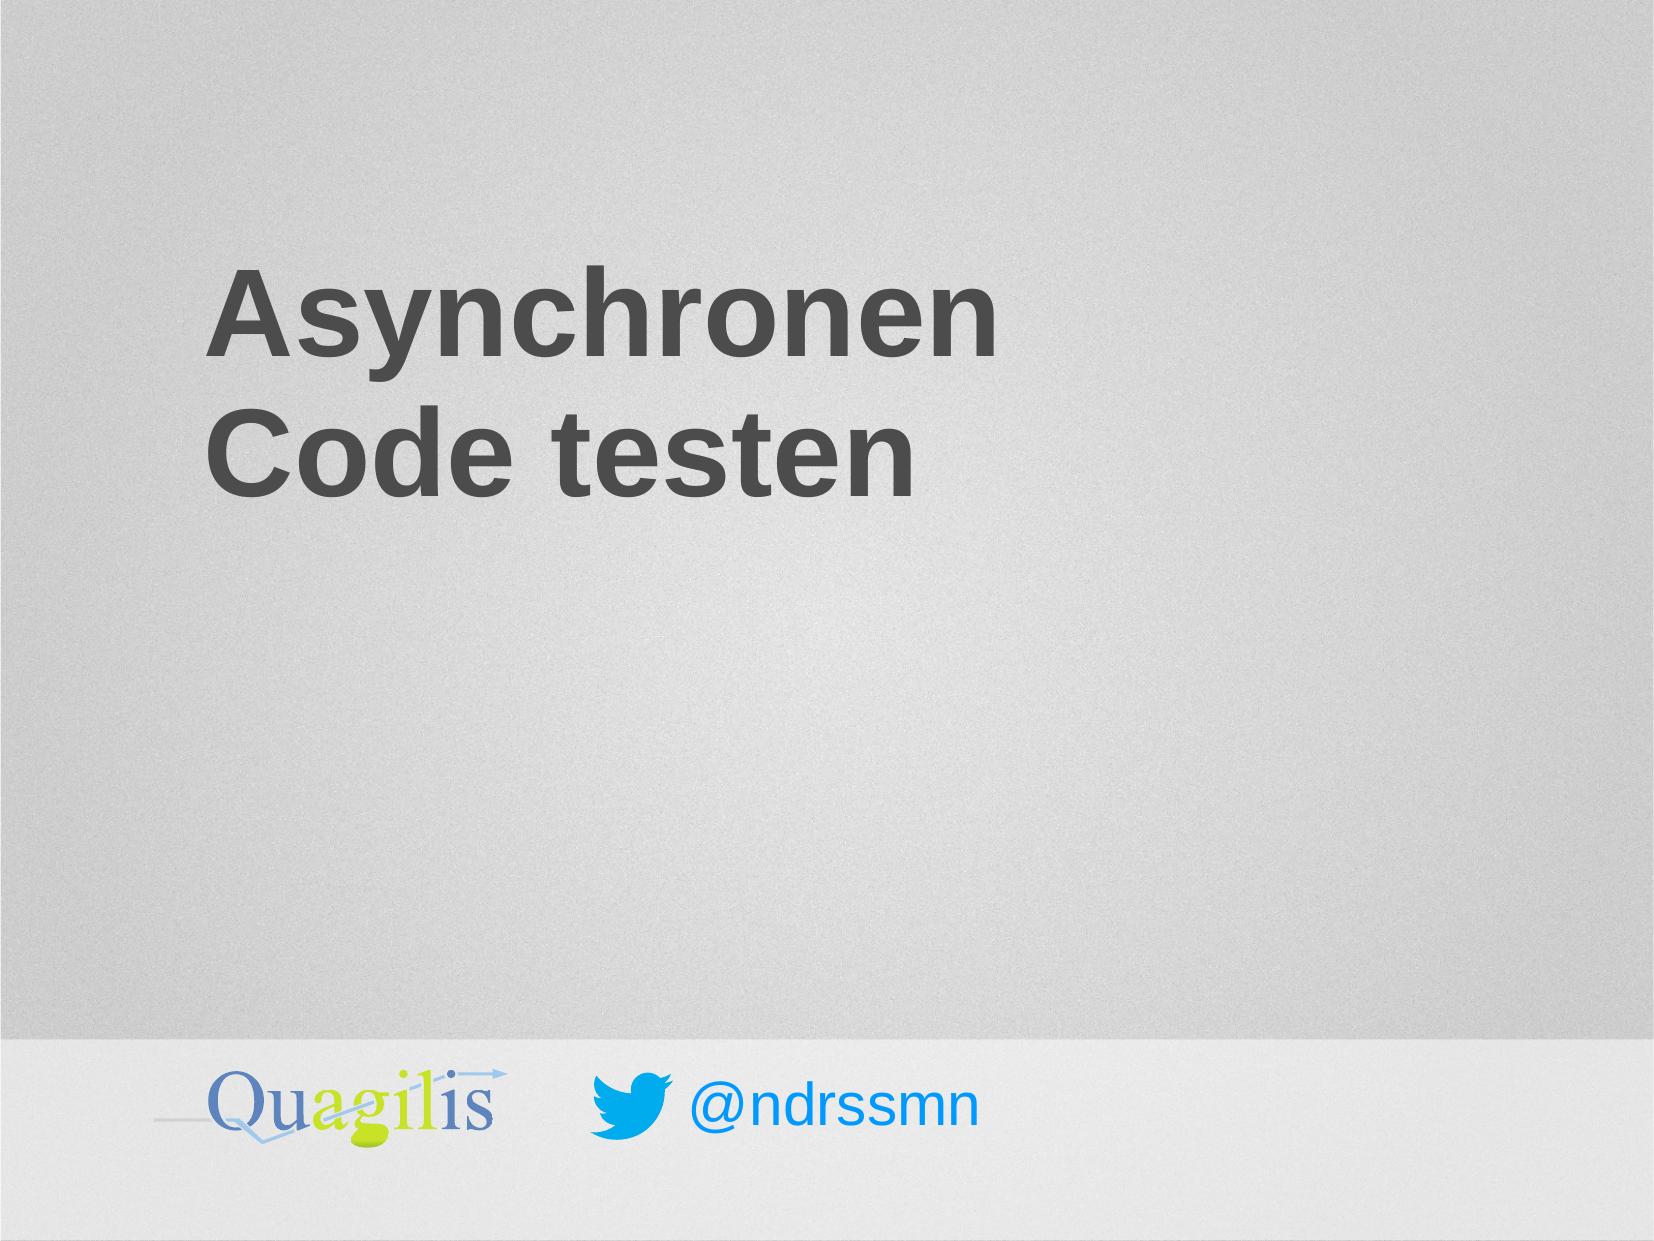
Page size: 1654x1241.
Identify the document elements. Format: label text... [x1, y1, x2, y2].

picture [153, 1068, 508, 1148]
text_box [0, 1039, 1654, 1241]
picture [627, 1072, 674, 1140]
text_box @ndrssmn [673, 1062, 999, 1146]
picture [0, 0, 1654, 1039]
picture [590, 1072, 643, 1140]
text_box Asynchronen Code testen [188, 236, 1548, 544]
